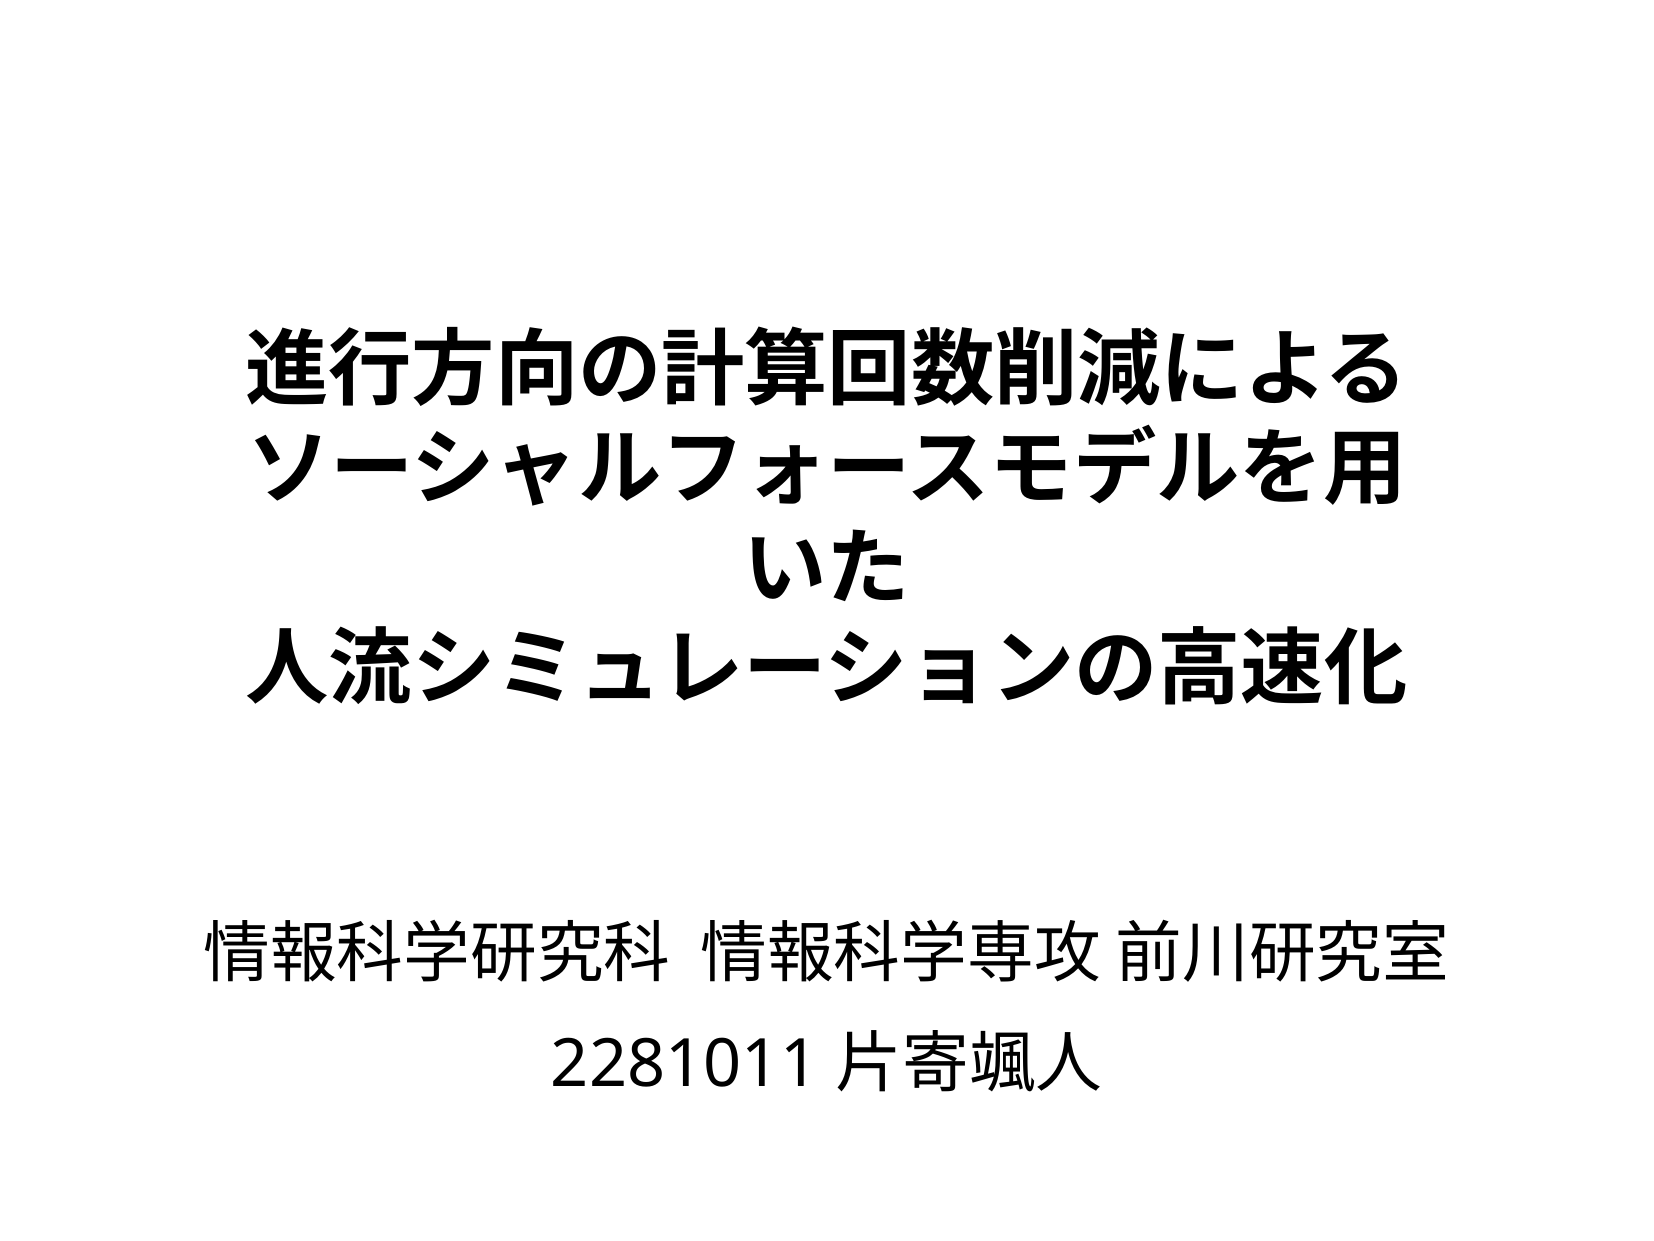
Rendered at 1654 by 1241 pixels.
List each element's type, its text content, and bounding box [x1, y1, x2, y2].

subtitle 情報科学研究科 情報科学専攻 前川研究室 2281011 片寄颯人 [82, 892, 1571, 1117]
title 進行方向の計算回数削減による ソーシャルフォースモデルを用いた 人流シミュレーションの高速化 [206, 364, 1447, 665]
